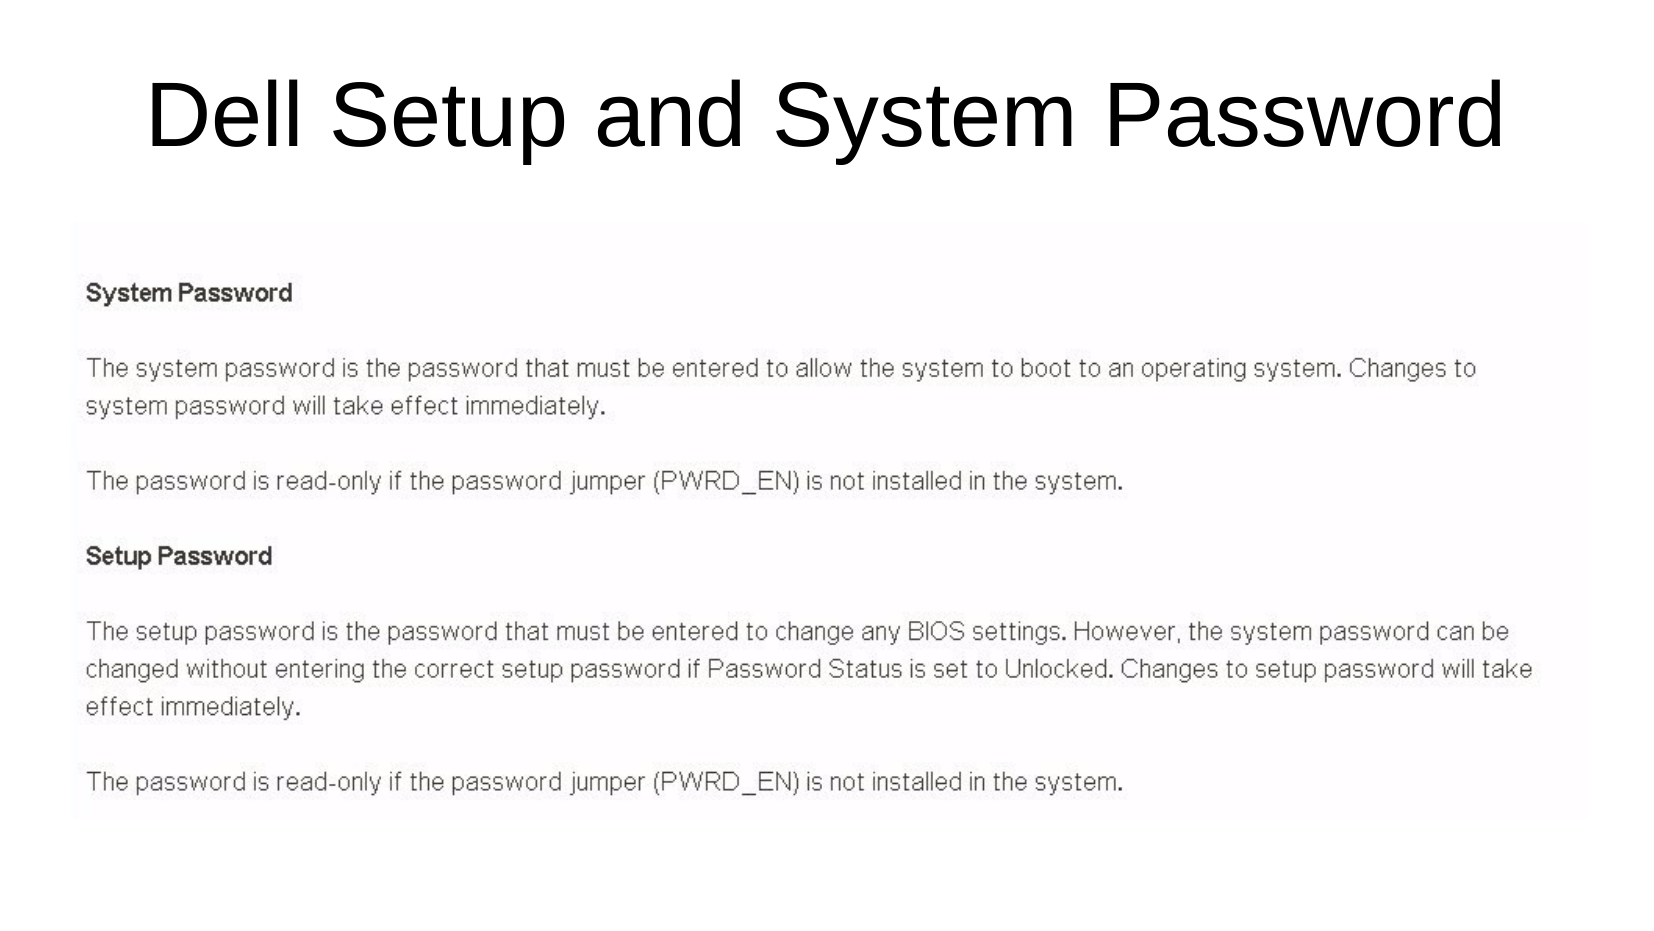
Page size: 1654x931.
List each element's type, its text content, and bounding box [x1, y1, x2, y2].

picture [70, 222, 1588, 819]
title Dell Setup and System Password [82, 37, 1571, 193]
